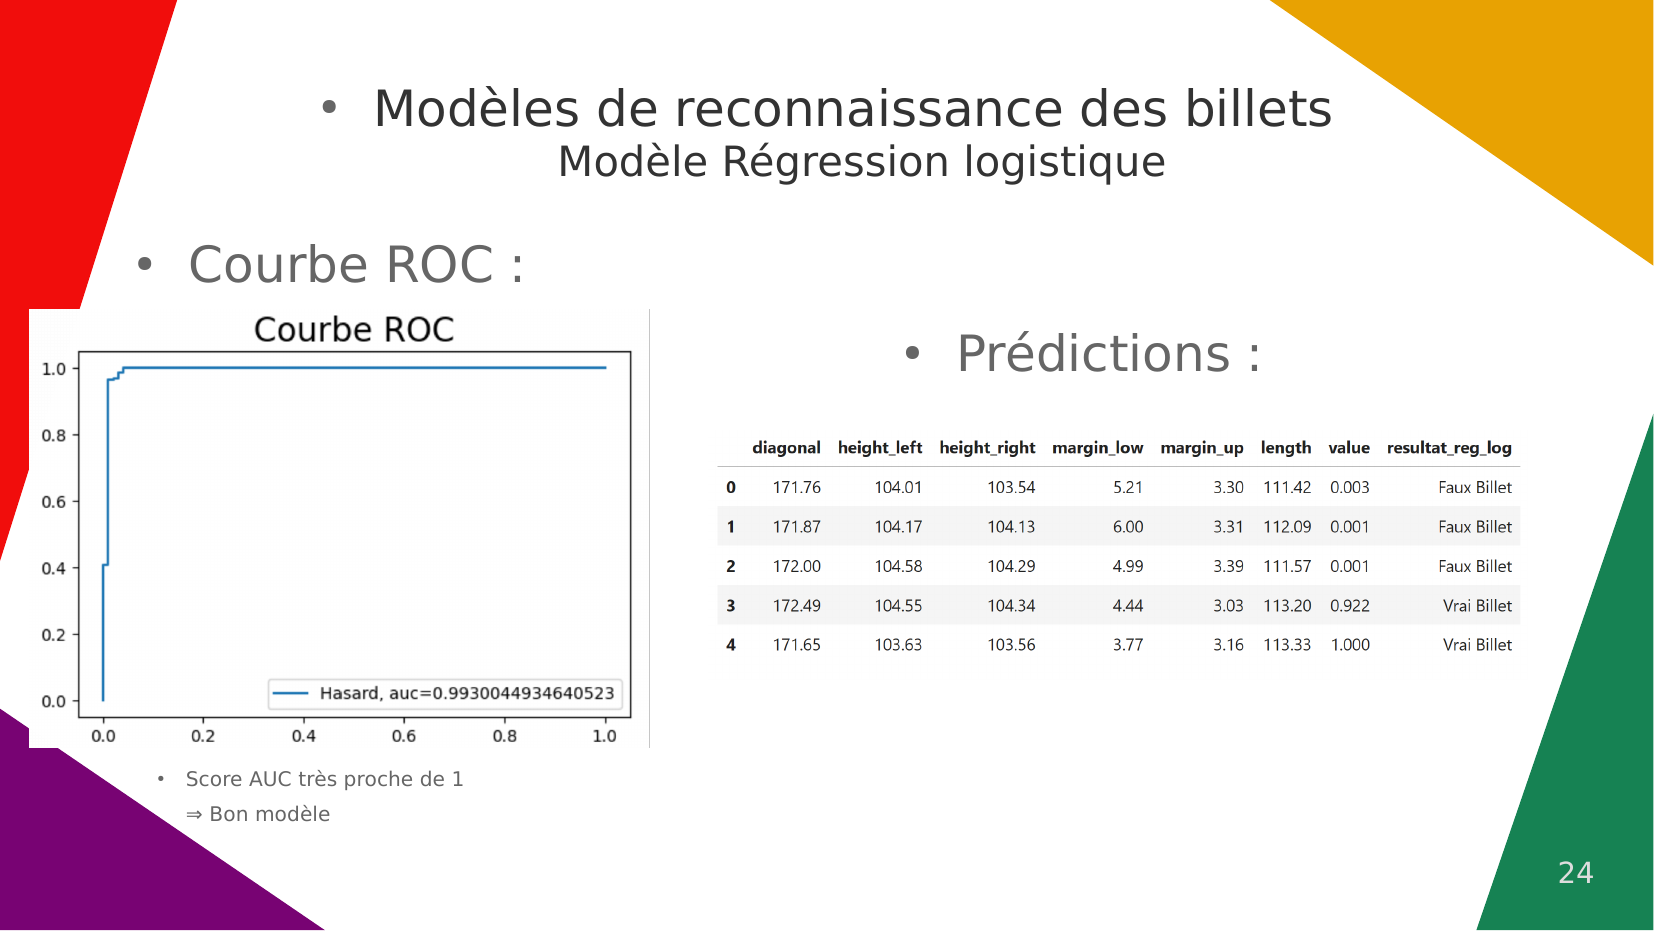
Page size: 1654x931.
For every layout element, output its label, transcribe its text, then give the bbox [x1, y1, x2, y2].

list Prédictions : [885, 324, 1300, 384]
picture [708, 430, 1528, 680]
list Courbe ROC : [118, 236, 562, 296]
list Score AUC très proche de 1 ⇒ Bon modèle [147, 767, 709, 827]
picture [29, 309, 650, 748]
title Modèles de reconnaissance des billets Modèle Régression logistique [118, 59, 1536, 207]
